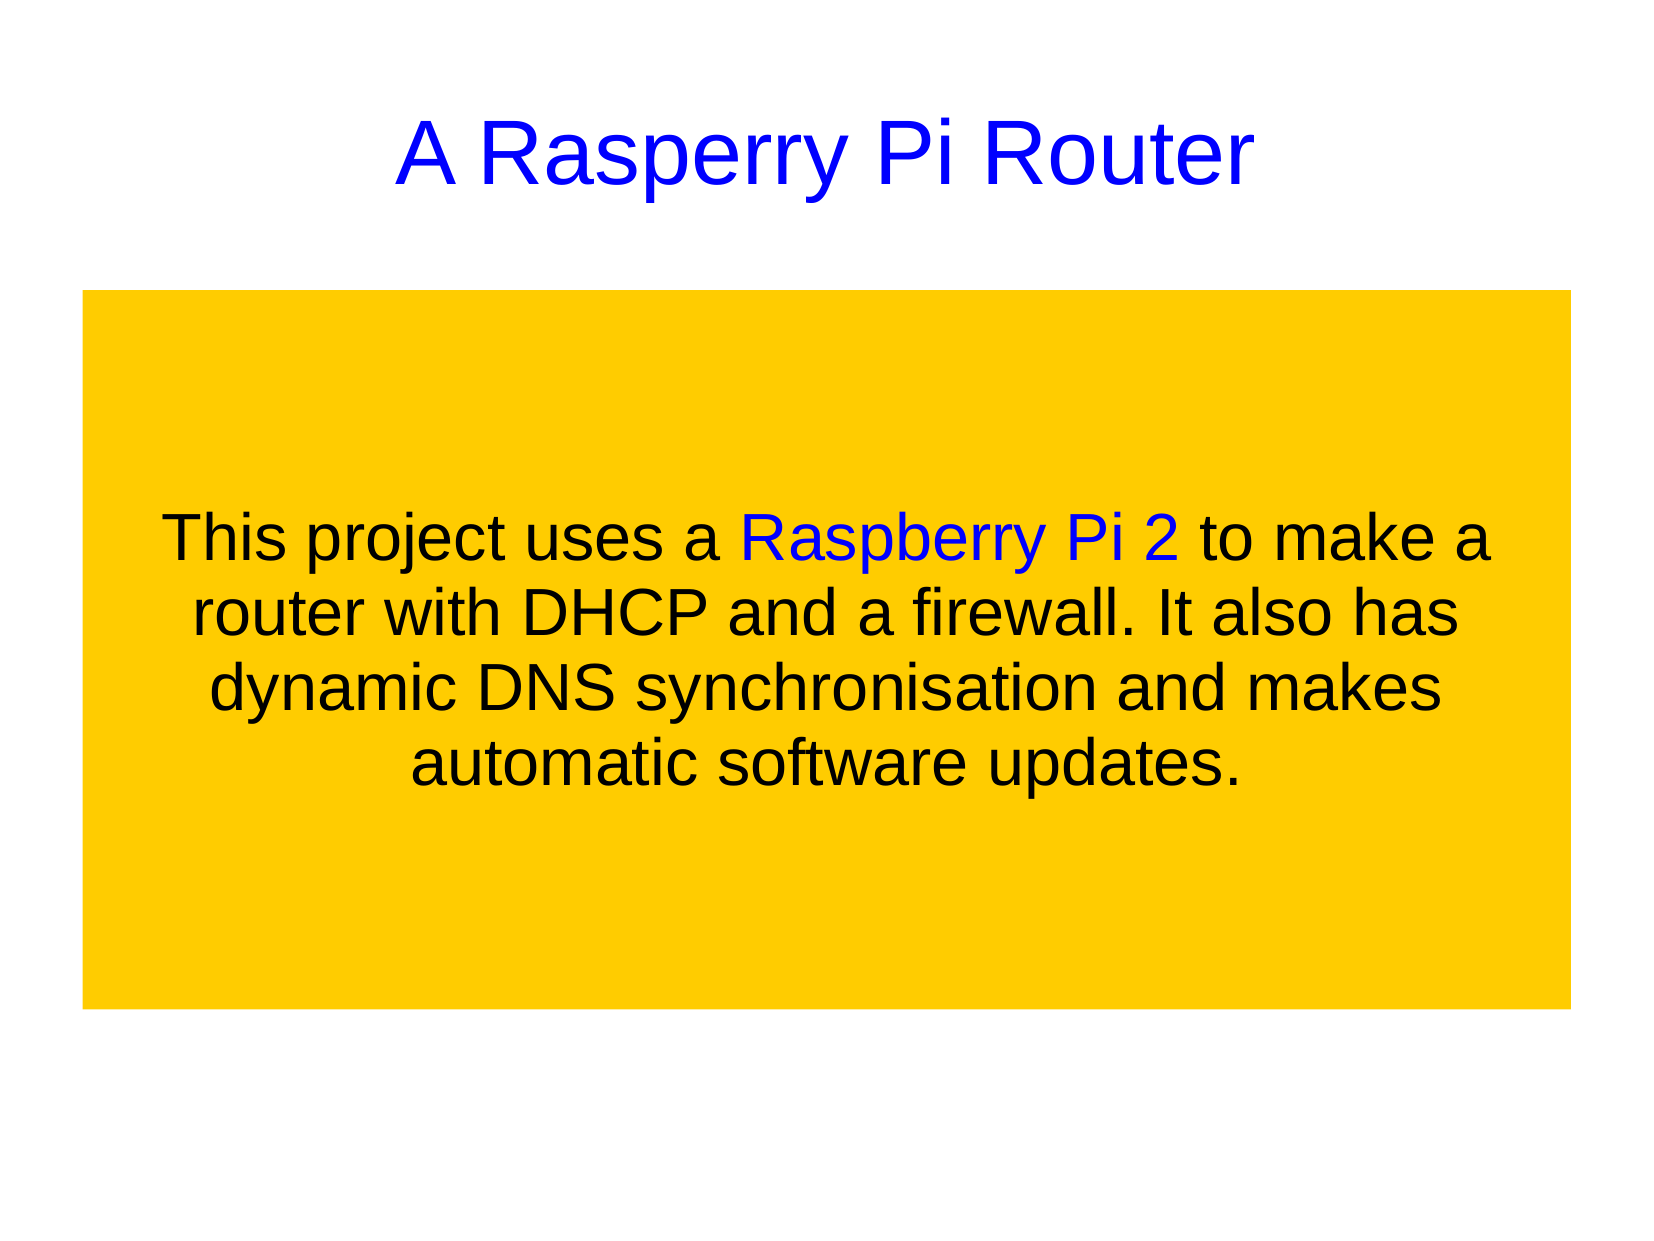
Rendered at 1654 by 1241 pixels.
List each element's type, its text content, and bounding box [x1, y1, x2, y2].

subtitle This project uses a Raspberry Pi 2 to make a router with DHCP and a firewall. It also has dynamic DNS synchronisation and makes automatic software updates. [82, 290, 1571, 1010]
title A Rasperry Pi Router [82, 49, 1571, 257]
